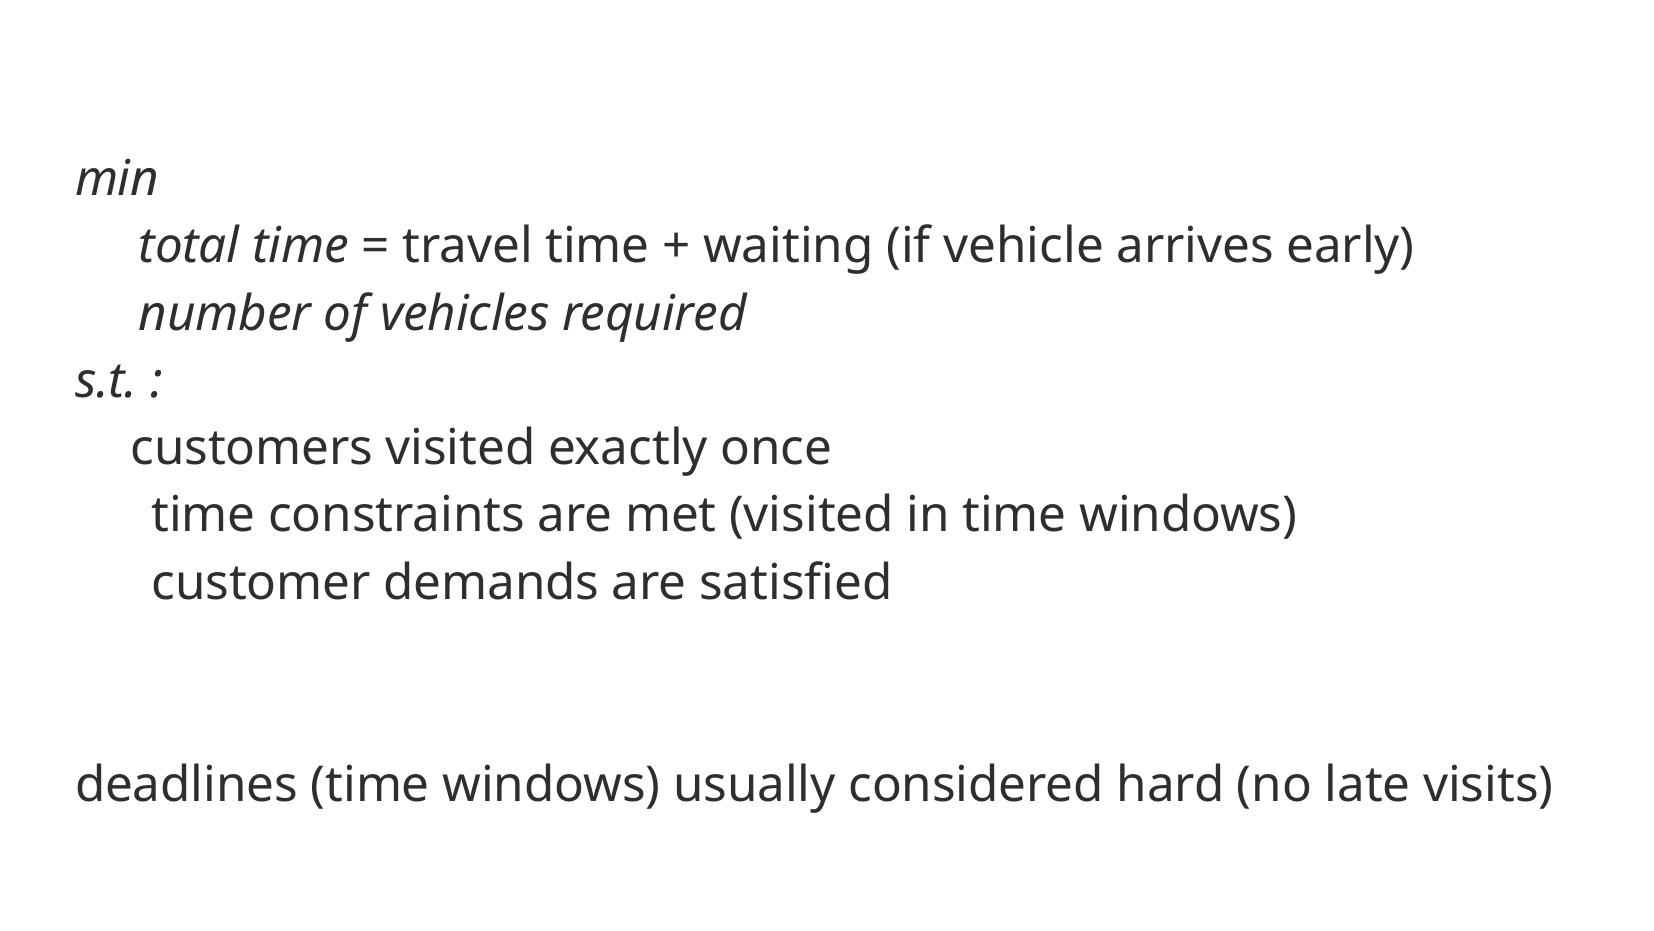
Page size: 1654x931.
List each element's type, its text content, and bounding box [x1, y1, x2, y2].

list min total time = travel time + waiting (if vehicle arrives early) number of vehicles required s.t. : customers visited exactly once time constraints are met (visited in time windows) customer demands are satisfied deadlines (time windows) usually considered hard (no late visits) [75, 75, 1564, 886]
